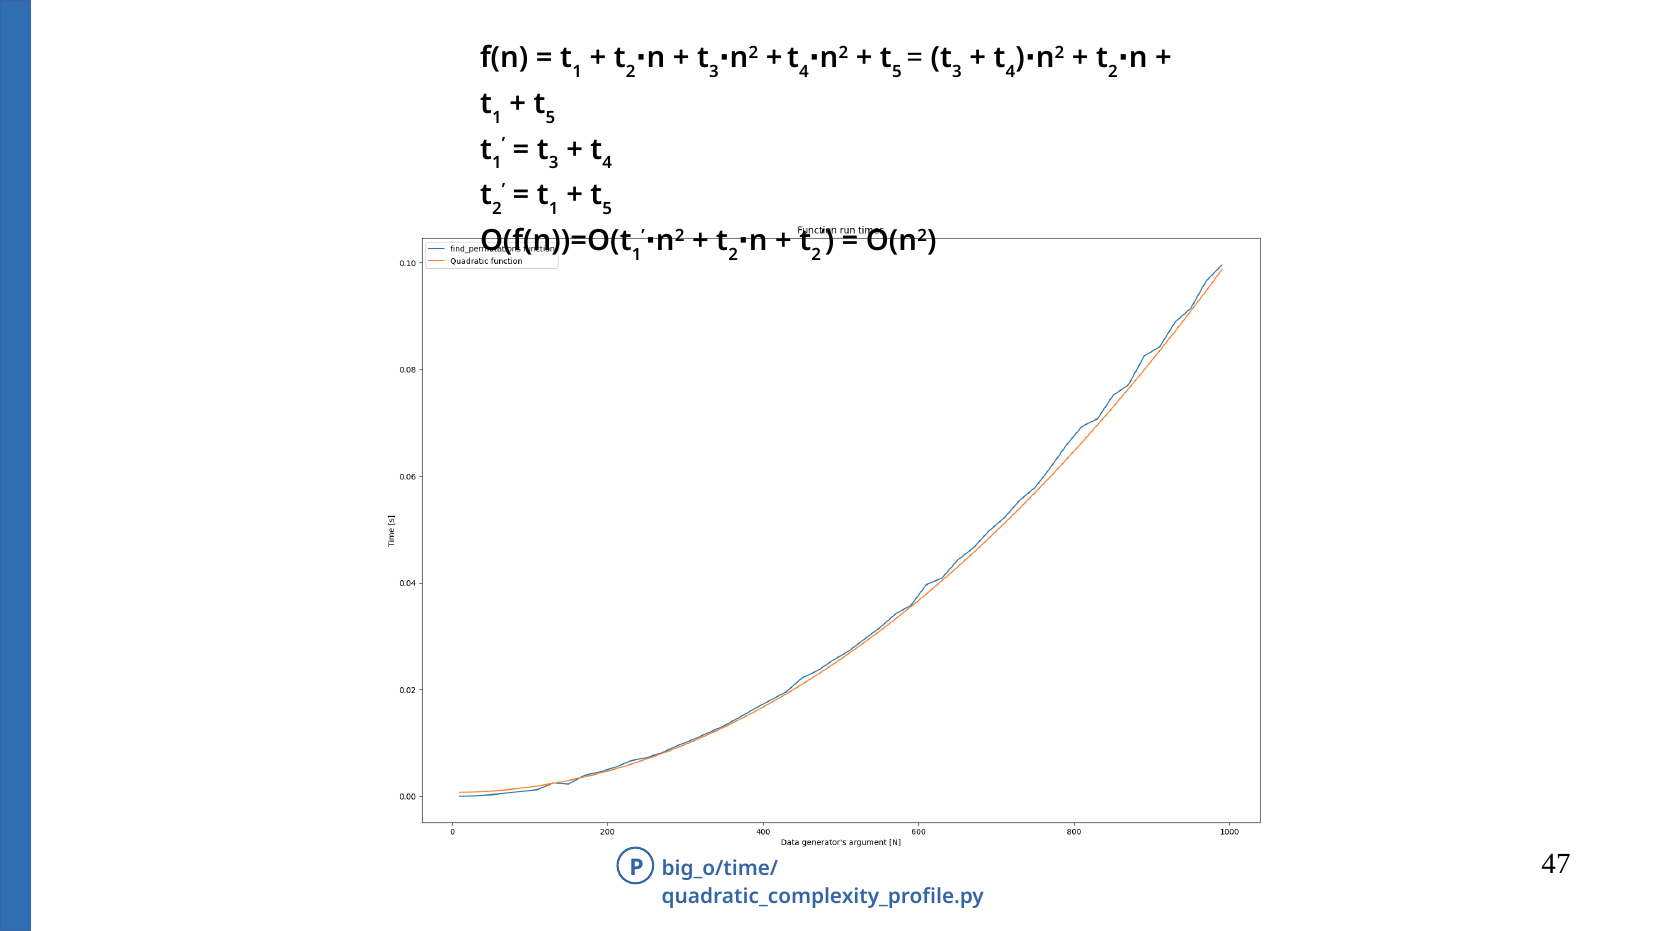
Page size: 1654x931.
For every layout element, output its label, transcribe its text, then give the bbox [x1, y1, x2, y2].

text_box big_o/time/quadratic_complexity_profile.py [646, 845, 1110, 887]
text_box P [615, 843, 645, 891]
text_box f(n) = t1 + t2⋅n + t3⋅n2 + t4⋅n2 + t5 = (t3 + t4)⋅n2 + t2⋅n + t1 + t5 t1’ = t3 + t4 t2’ = t1 + t5 O(f(n))=O(t1’⋅n2 + t2⋅n + t2’) = O(n2) [465, 29, 1189, 216]
picture [286, 147, 1368, 906]
text_box [0, 0, 31, 931]
